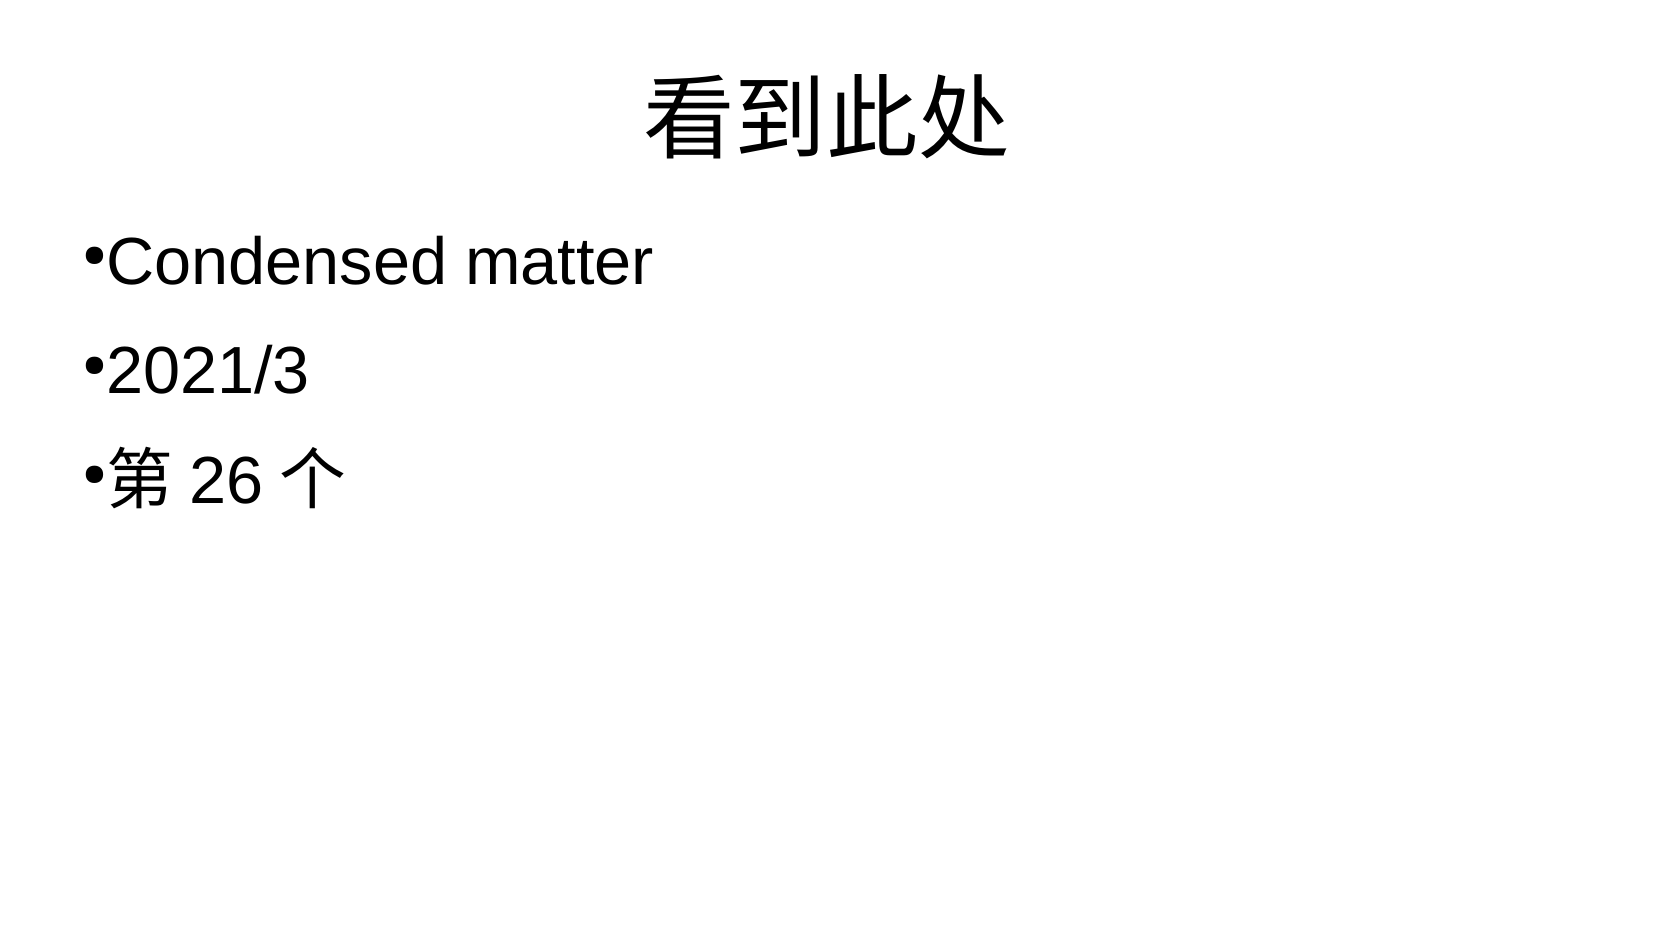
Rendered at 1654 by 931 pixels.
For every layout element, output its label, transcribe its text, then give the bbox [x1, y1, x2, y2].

title 看到此处 [82, 37, 1571, 193]
list Condensed matter 2021/3 第26个 [82, 217, 1571, 758]
